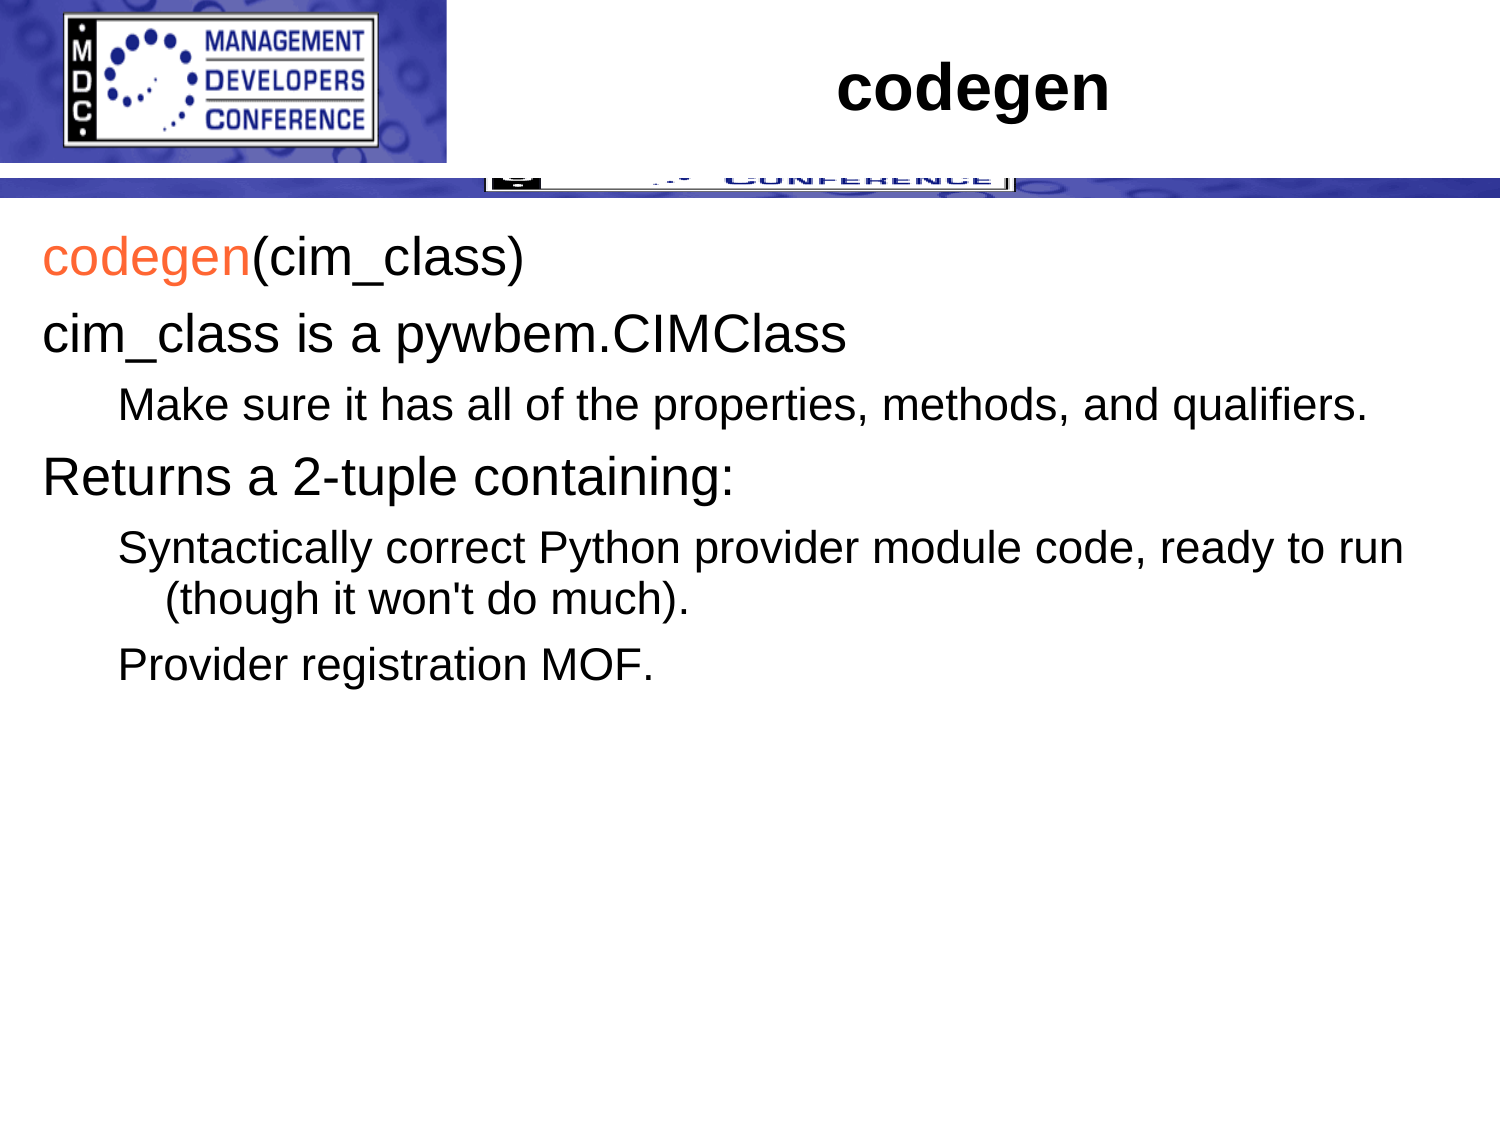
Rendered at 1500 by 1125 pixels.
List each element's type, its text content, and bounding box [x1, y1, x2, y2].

picture [0, 178, 1500, 198]
picture [0, 0, 447, 163]
list codegen(cim_class) cim_class is a pywbem.CIMClass Make sure it has all of the properties, methods, and qualifiers. Returns a 2-tuple containing: Syntactically correct Python provider module code, ready to run (though it won't do much). Provider registration MOF. [42, 226, 1433, 1067]
title codegen [447, 7, 1500, 169]
